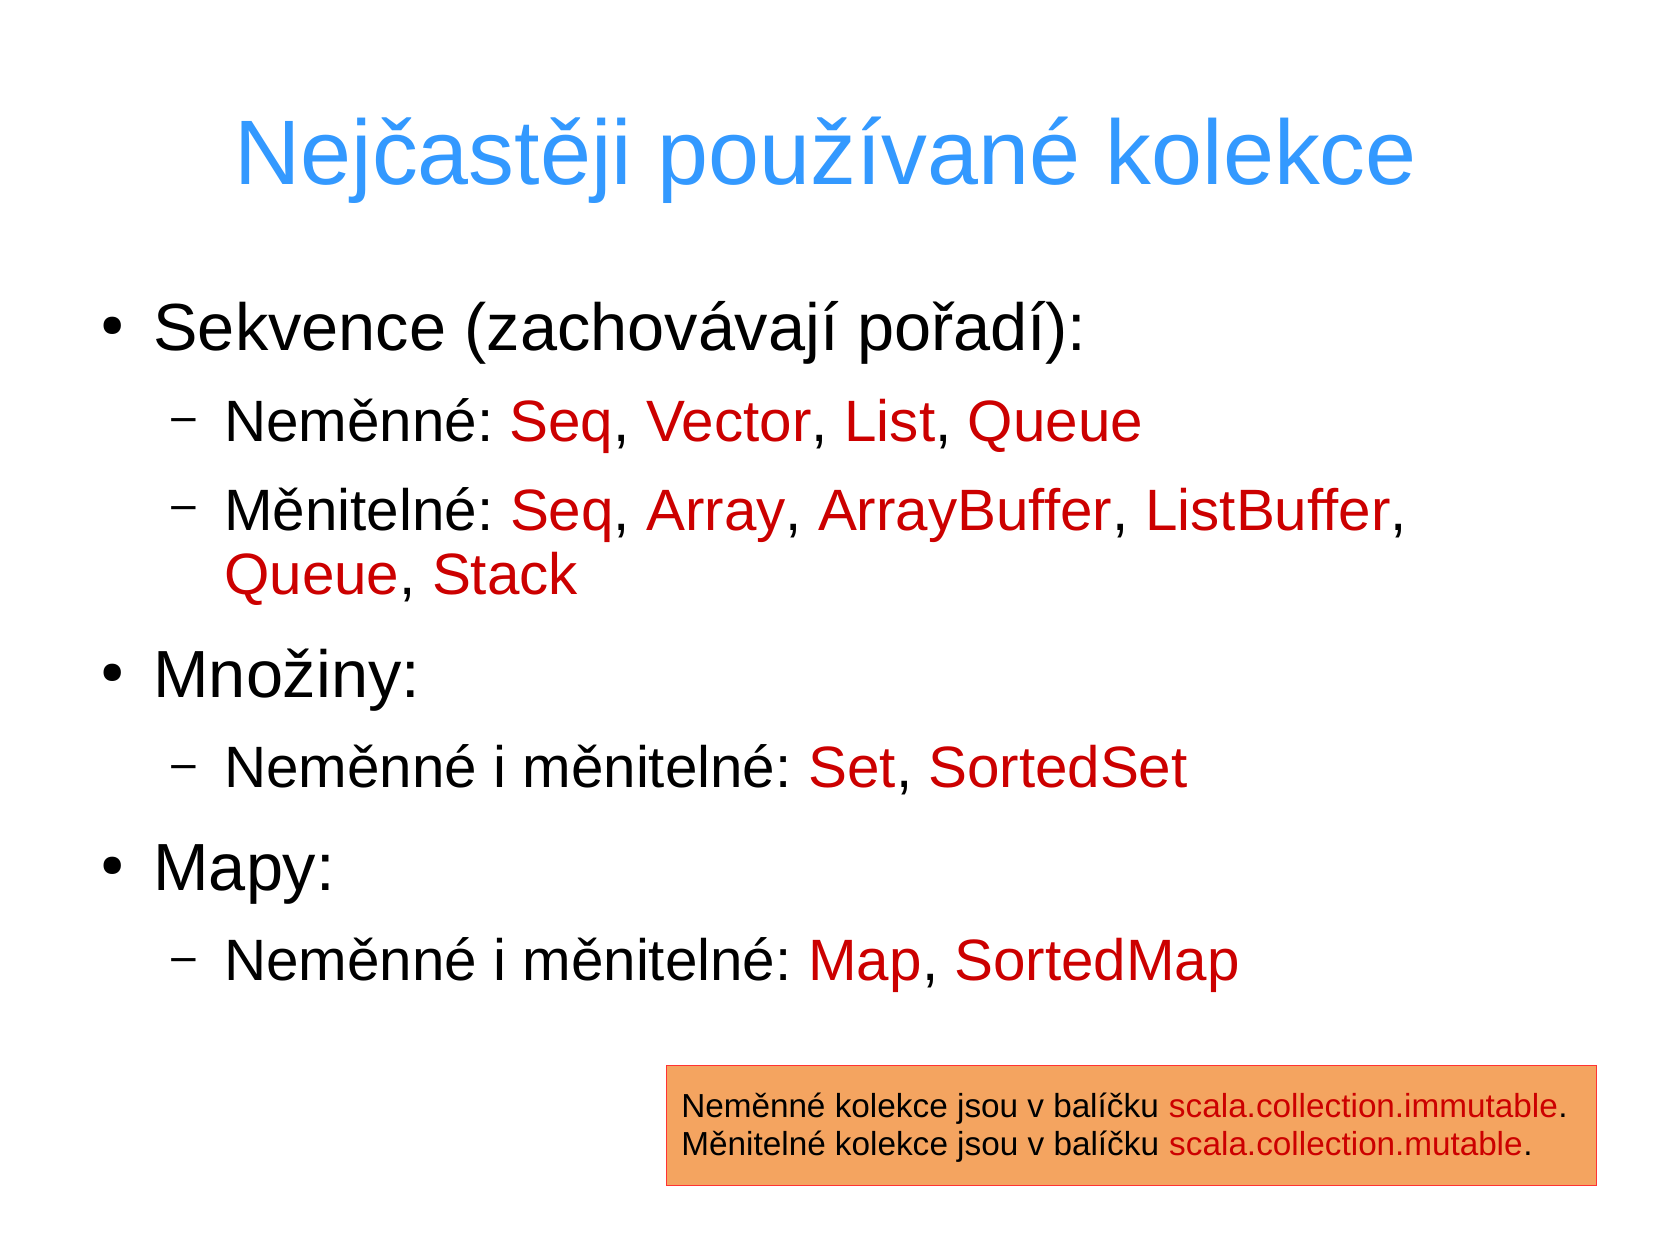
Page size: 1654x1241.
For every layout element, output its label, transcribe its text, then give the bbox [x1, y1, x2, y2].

list Sekvence (zachovávají pořadí): Neměnné: Seq, Vector, List, Queue Měnitelné: Seq, Array, ArrayBuffer, ListBuffer, Queue, Stack Množiny: Neměnné i měnitelné: Set, SortedSet Mapy: Neměnné i měnitelné: Map, SortedMap [82, 290, 1571, 1010]
title Nejčastěji používané kolekce [82, 49, 1571, 257]
text_box Neměnné kolekce jsou v balíčku scala.collection.immutable. Měnitelné kolekce jsou v balíčku scala.collection.mutable. [666, 1065, 1597, 1186]
